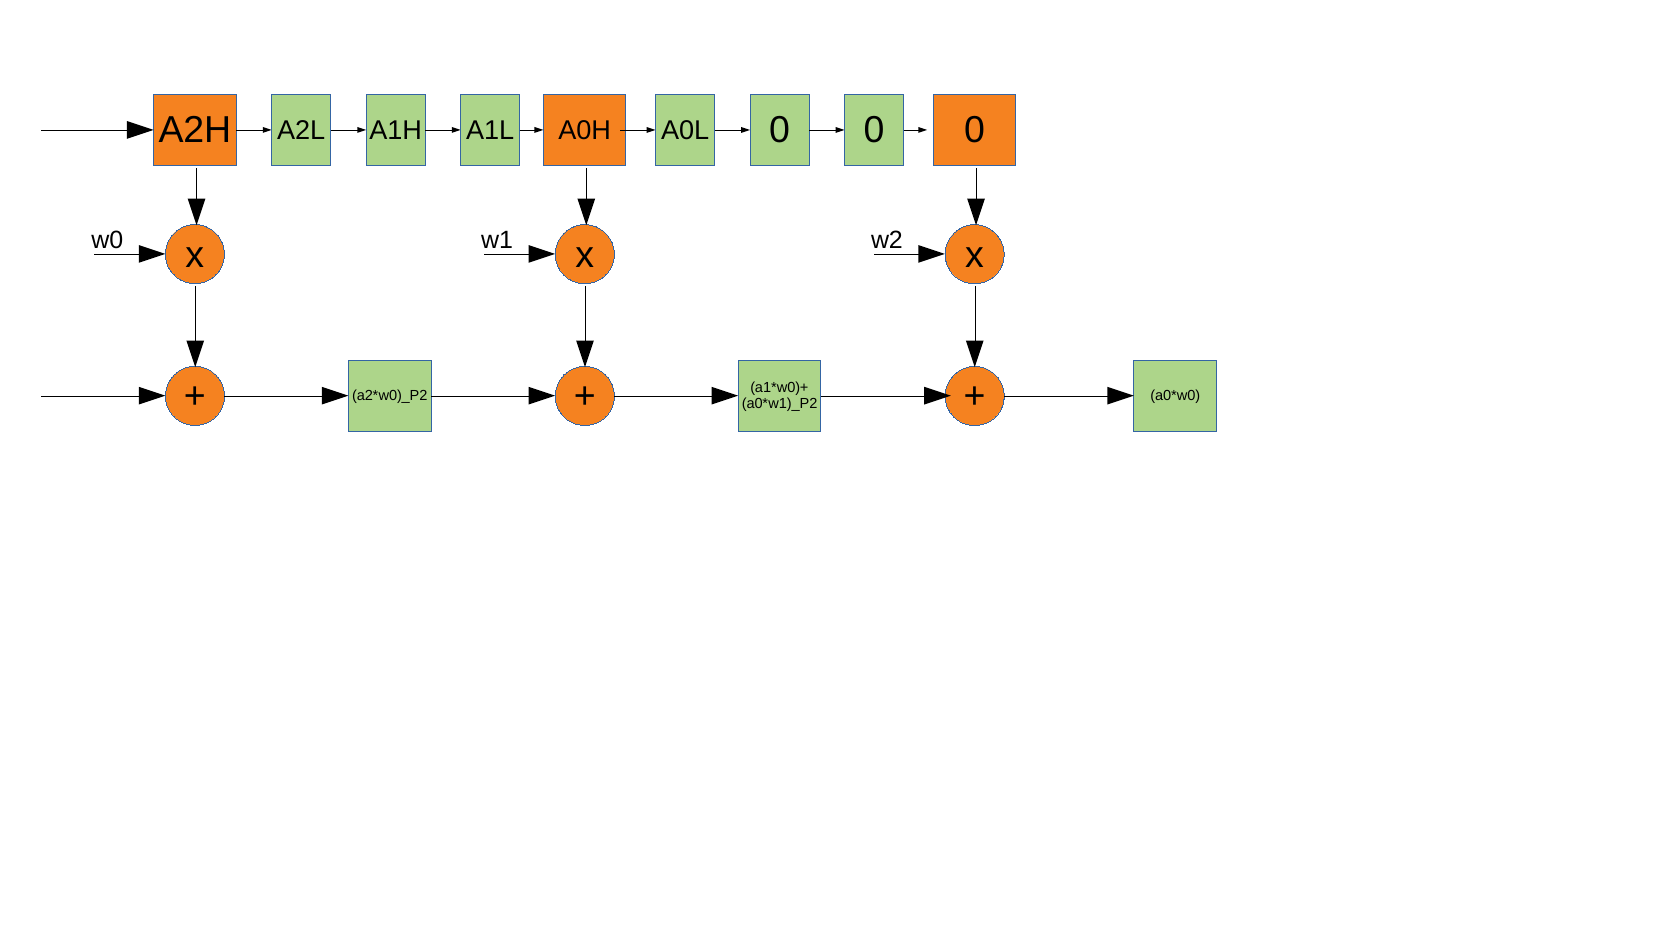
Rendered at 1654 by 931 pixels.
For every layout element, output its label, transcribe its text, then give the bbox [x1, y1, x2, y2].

text_box x [165, 224, 225, 284]
text_box x [555, 224, 615, 284]
text_box 0 [933, 94, 1016, 166]
text_box + [555, 366, 615, 426]
text_box w2 [856, 218, 918, 262]
text_box A0H [543, 94, 626, 166]
text_box (a1*w0)+ (a0*w1)_P2 [738, 360, 821, 432]
text_box A2L [271, 94, 331, 166]
text_box A2H [153, 94, 237, 166]
text_box + [165, 366, 225, 426]
text_box 0 [844, 94, 904, 166]
text_box w1 [466, 218, 529, 262]
text_box (a0*w0) [1133, 360, 1217, 432]
text_box A0L [655, 94, 715, 166]
text_box A1L [460, 94, 520, 166]
text_box 0 [750, 94, 810, 166]
text_box x [945, 224, 1005, 284]
text_box w0 [76, 218, 139, 262]
text_box A1H [366, 94, 426, 166]
text_box (a2*w0)_P2 [348, 360, 432, 432]
text_box + [945, 366, 1005, 426]
